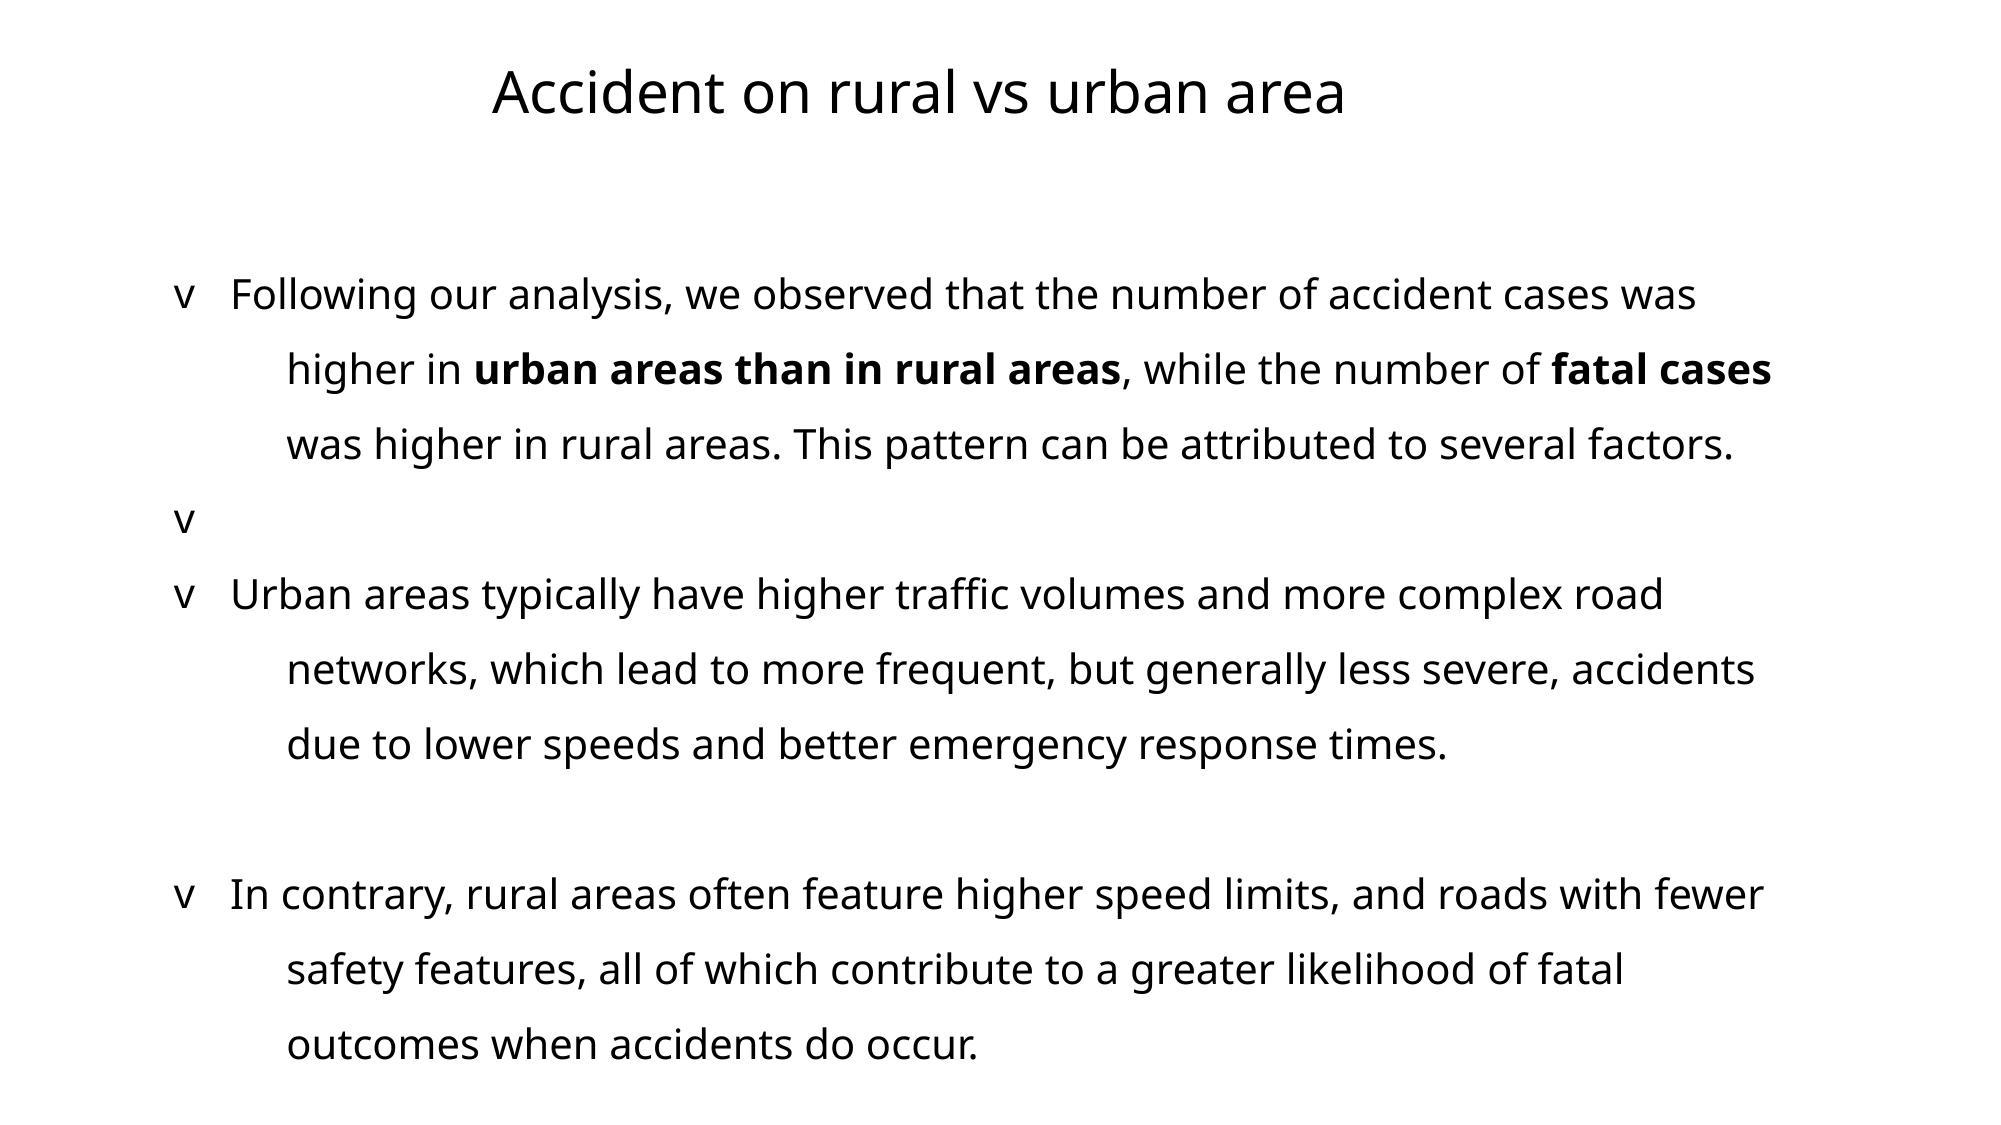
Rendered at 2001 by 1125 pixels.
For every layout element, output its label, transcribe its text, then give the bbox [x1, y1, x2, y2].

text_box Following our analysis, we observed that the number of accident cases was higher in urban areas than in rural areas, while the number of fatal cases was higher in rural areas. This pattern can be attributed to several factors. Urban areas typically have higher traffic volumes and more complex road networks, which lead to more frequent, but generally less severe, accidents due to lower speeds and better emergency response times. In contrary, rural areas often feature higher speed limits, and roads with fewer safety features, all of which contribute to a greater likelihood of fatal outcomes when accidents do occur. [158, 235, 1842, 1075]
text_box Accident on rural vs urban area [240, 48, 1600, 134]
